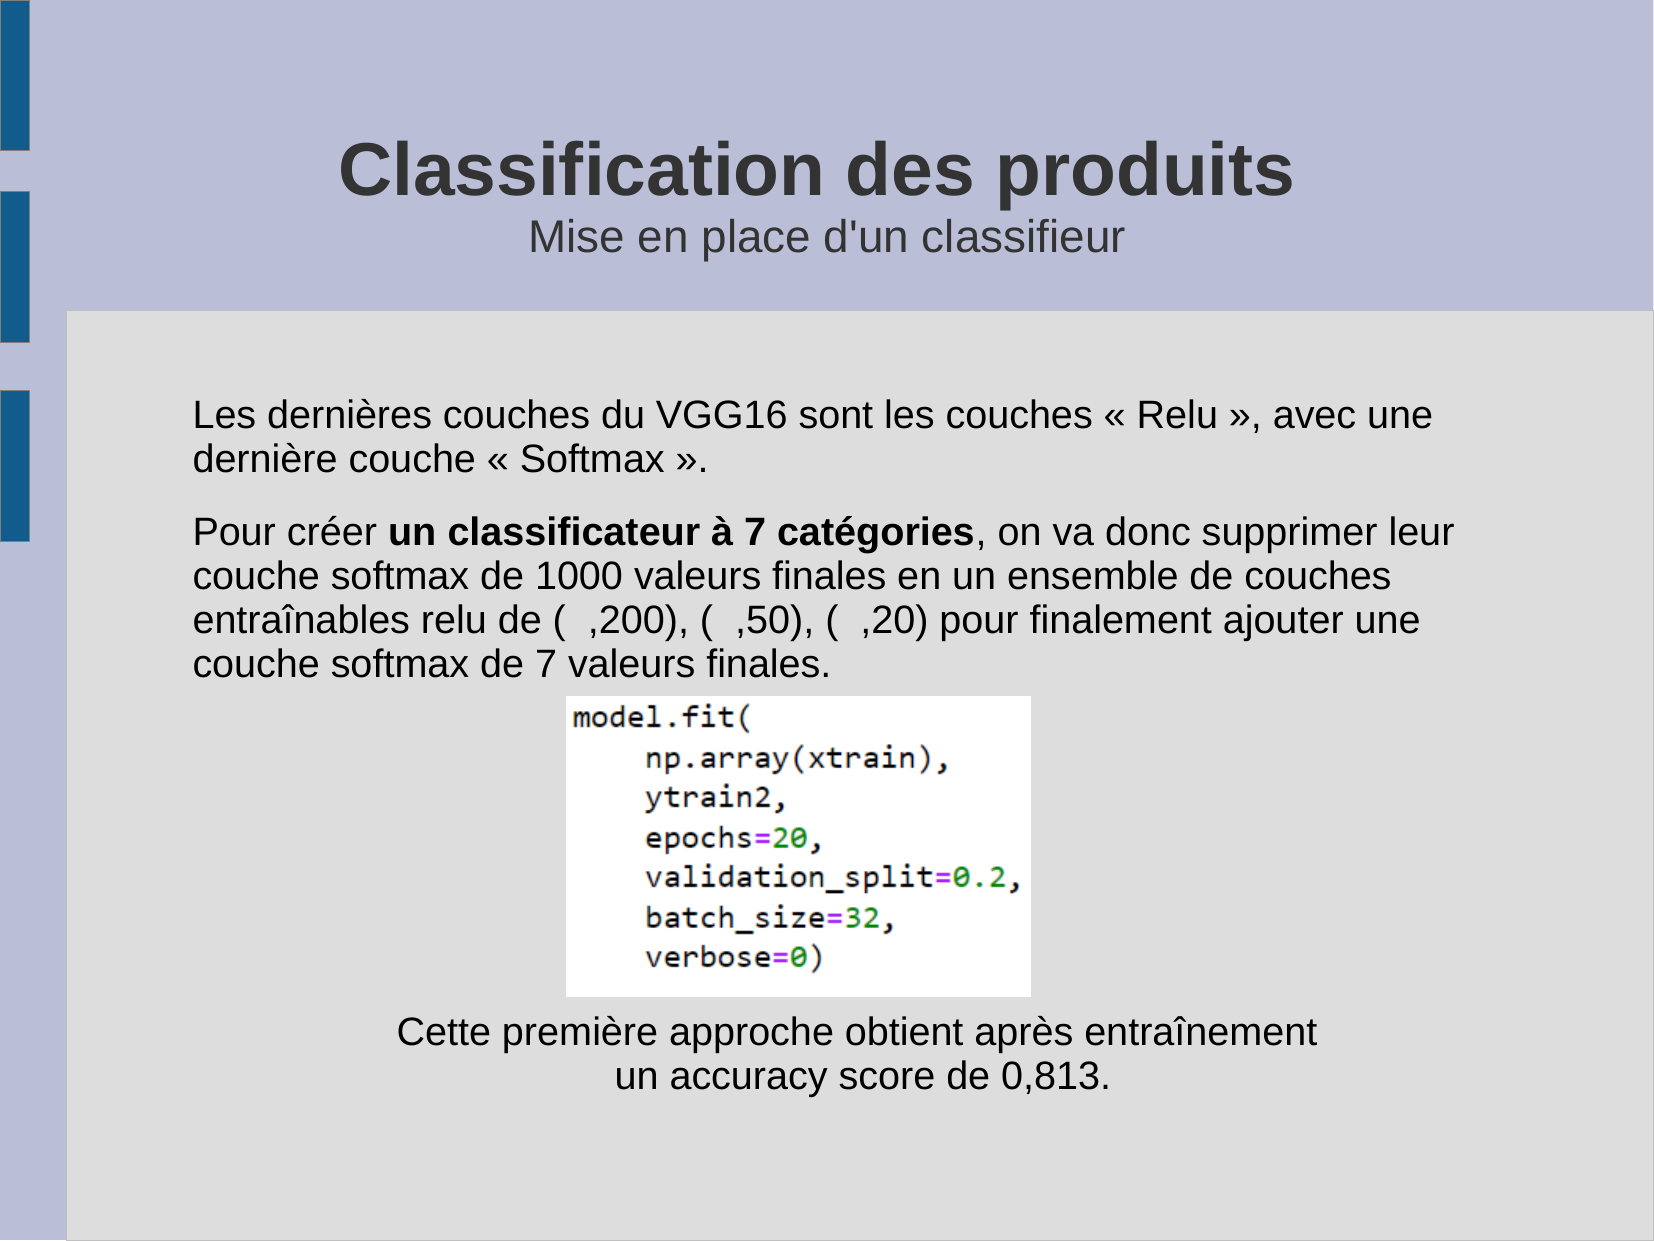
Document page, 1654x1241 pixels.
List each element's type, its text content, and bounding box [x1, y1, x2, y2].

title Classification des produits Mise en place d'un classifieur [121, 91, 1534, 299]
list Les dernières couches du VGG16 sont les couches « Relu », avec une dernière couche « Softmax ». Pour créer un classificateur à 7 catégories, on va donc supprimer leur couche softmax de 1000 valeurs finales en un ensemble de couches entraînables relu de ( ,200), ( ,50), ( ,20) pour finalement ajouter une couche softmax de 7 valeurs finales. Cette première approche obtient après entraînement un accuracy score de 0,813. [121, 318, 1534, 1241]
picture [566, 696, 1031, 997]
